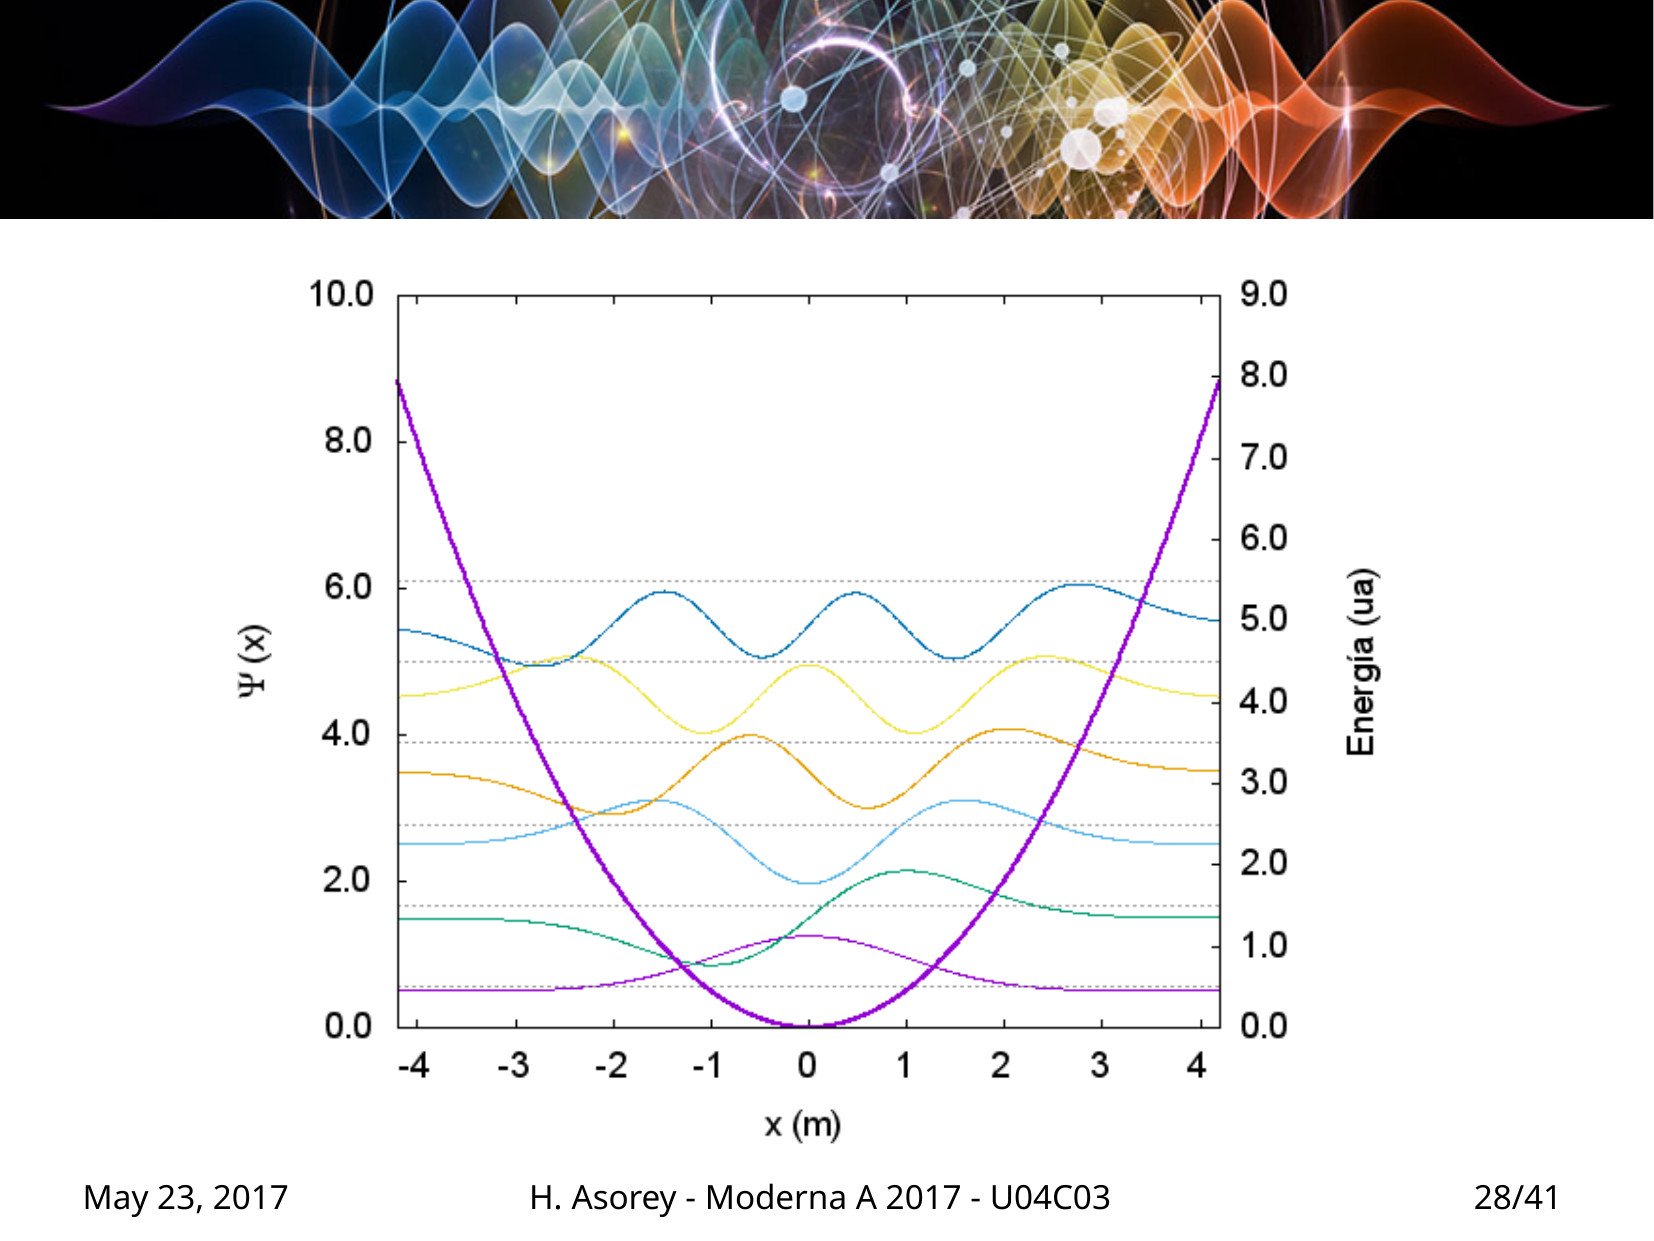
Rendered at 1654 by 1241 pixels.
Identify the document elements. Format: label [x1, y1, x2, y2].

picture [225, 254, 1426, 1156]
picture [0, 0, 1654, 219]
